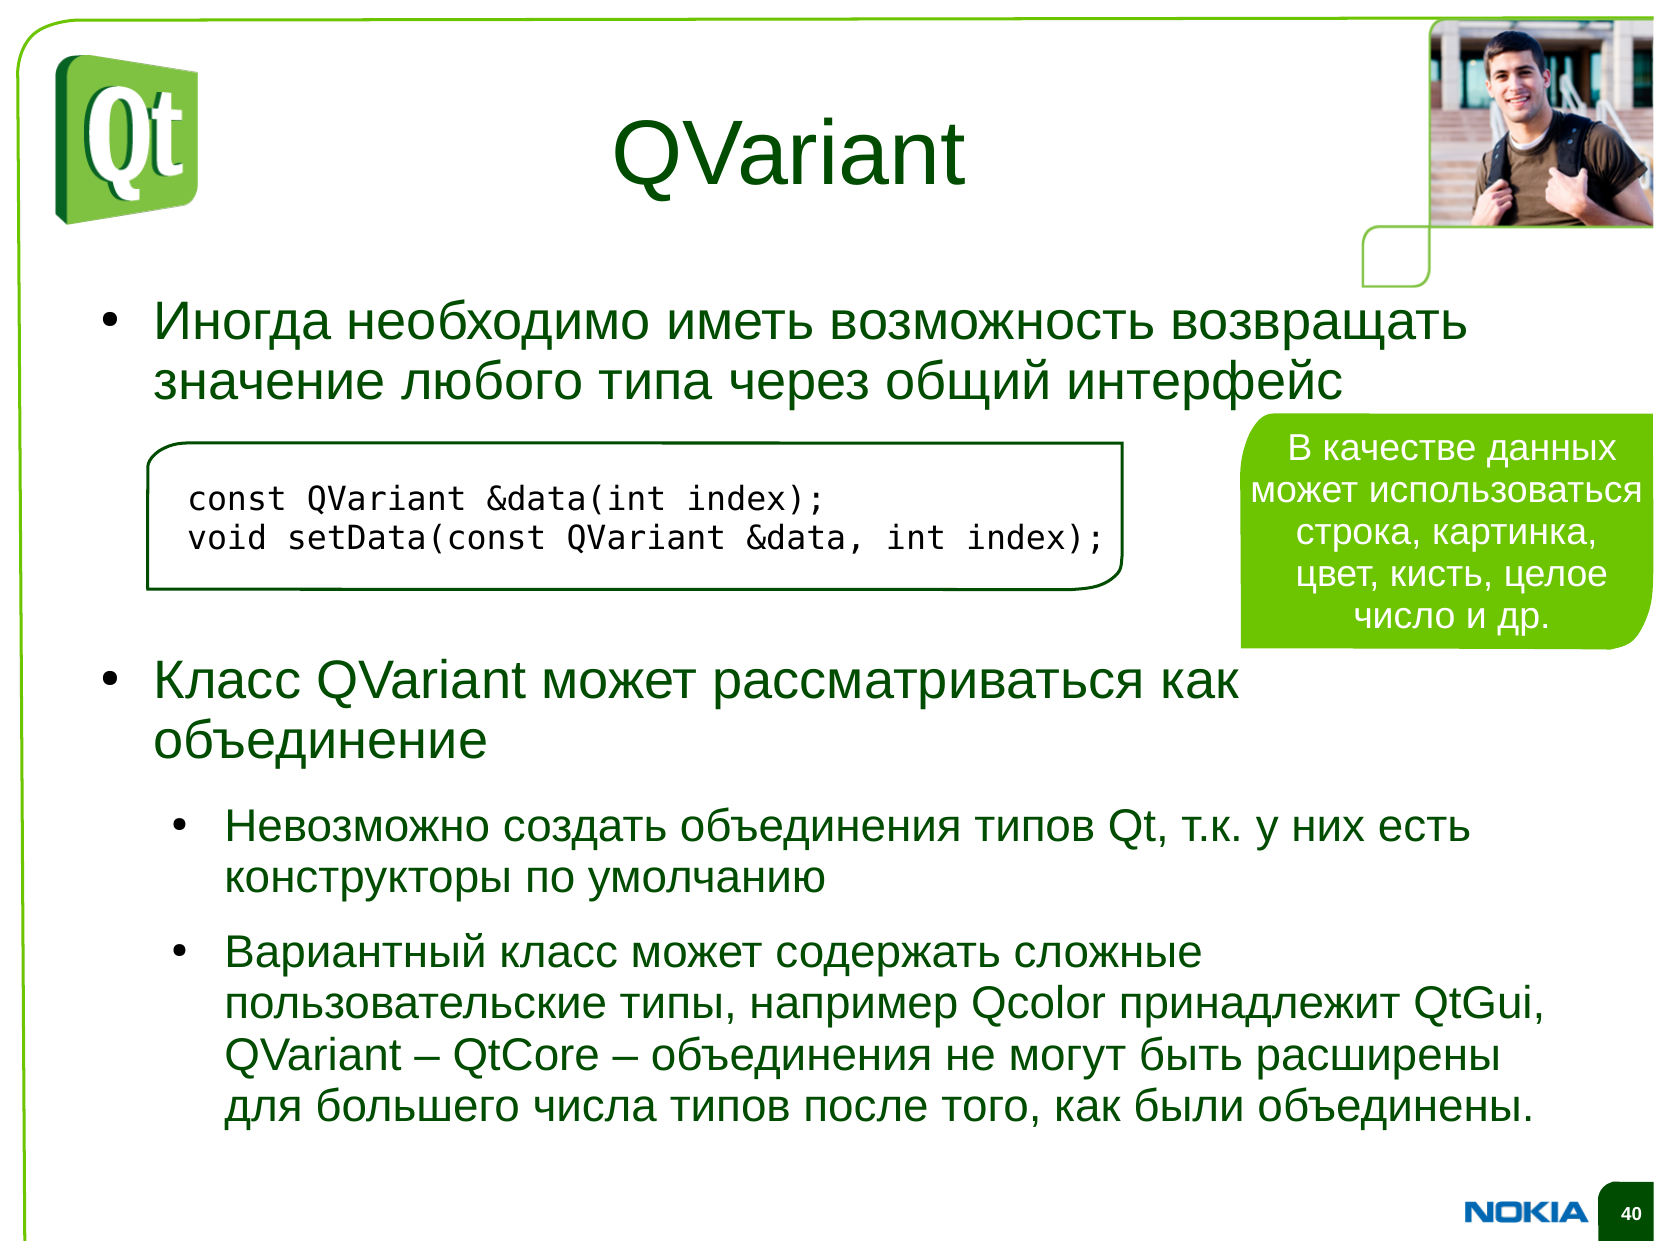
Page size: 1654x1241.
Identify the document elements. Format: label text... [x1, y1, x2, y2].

text_box В качестве данных может использоваться строка, картинка, цвет, кисть, целое число и др. [1240, 413, 1654, 650]
picture [1338, 7, 1654, 308]
title QVariant [251, 49, 1327, 257]
list Иногда необходимо иметь возможность возвращать значение любого типа через общий интерфейс Класс QVariant может рассматриваться как объединение Невозможно создать объединения типов Qt, т.к. у них есть конструкторы по умолчанию Вариантный класс может содержать сложные пользовательские типы, например Qcolor принадлежит QtGui, QVariant – QtCore – объединения не могут быть расширены для большего числа типов после того, как были объединены. [82, 290, 1571, 1130]
picture [55, 55, 198, 225]
text_box const QVariant &data(int index); void setData(const QVariant &data, int index); [172, 472, 1120, 565]
picture [1465, 1201, 1589, 1223]
